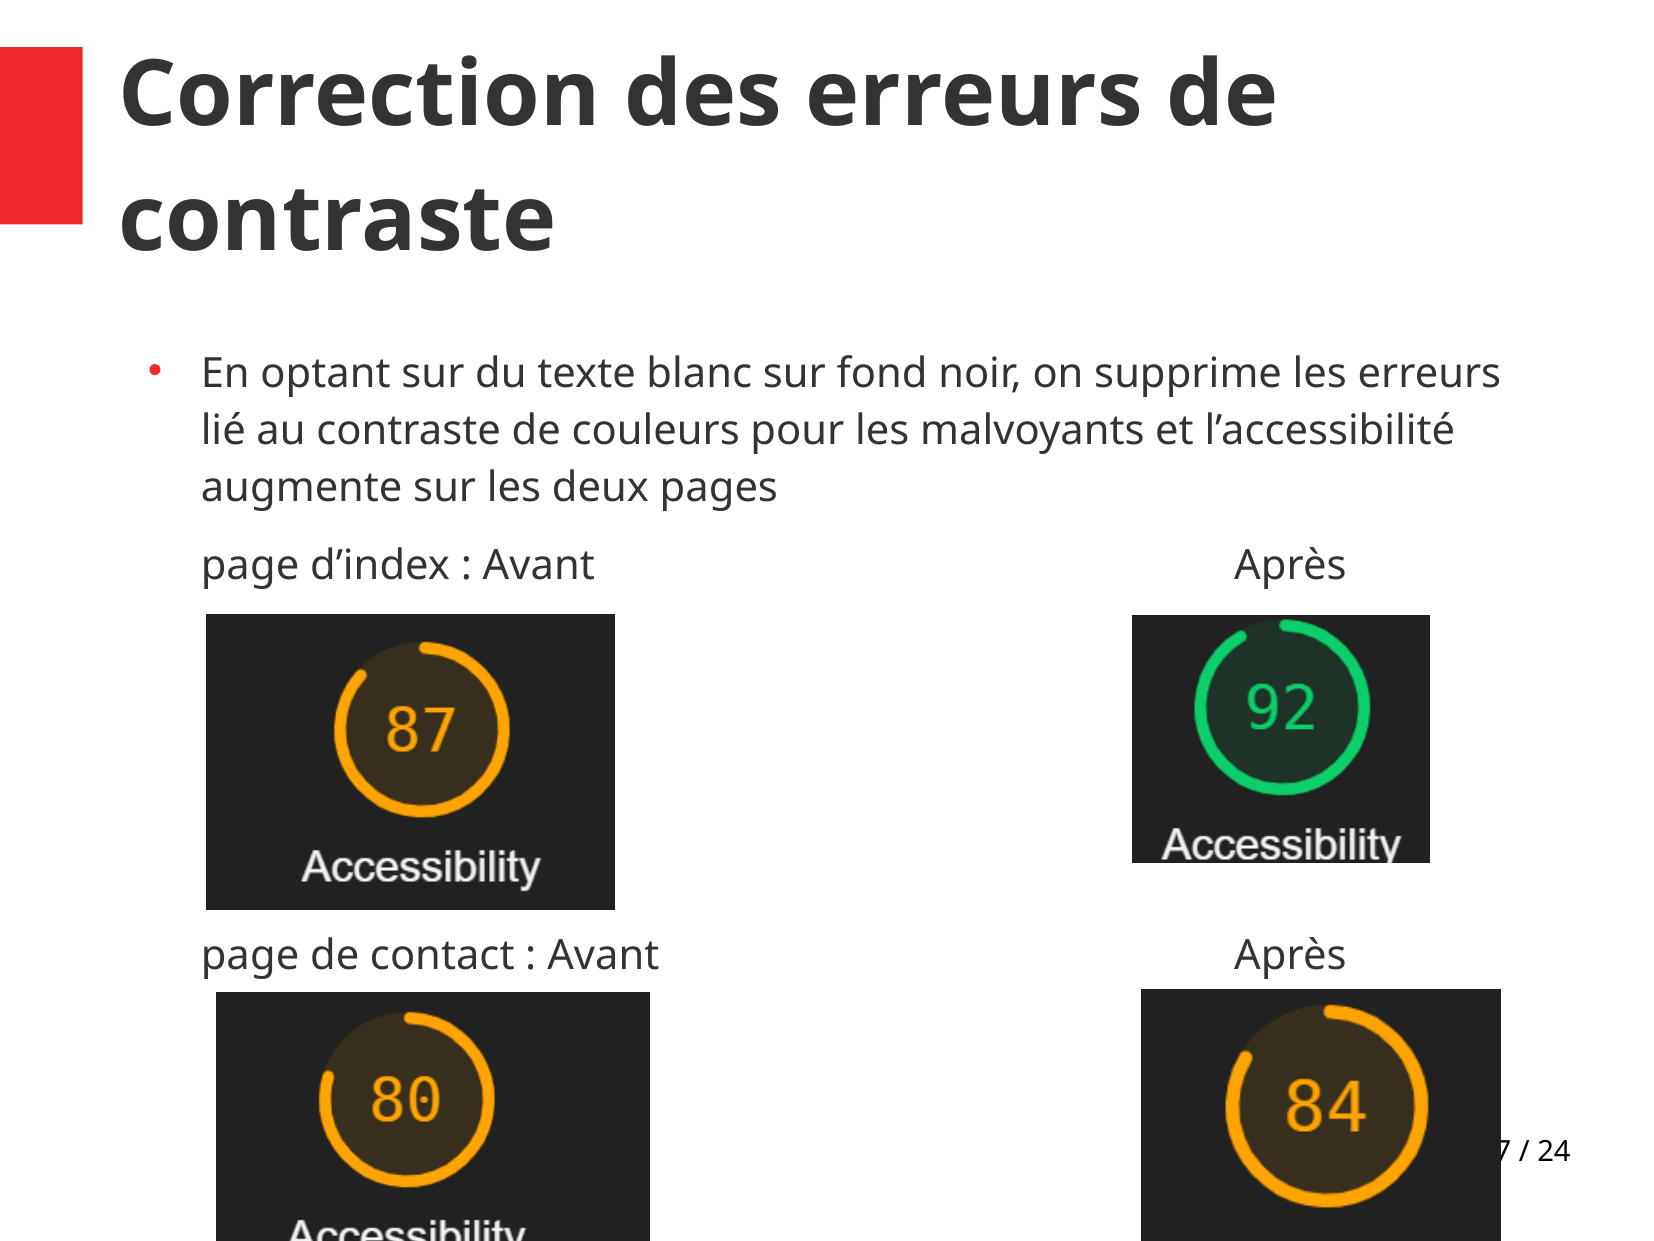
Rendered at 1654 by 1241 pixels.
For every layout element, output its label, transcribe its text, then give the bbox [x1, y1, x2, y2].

picture [206, 614, 615, 910]
title Correction des erreurs de contraste [118, 27, 1571, 278]
picture [1141, 989, 1501, 1241]
picture [1132, 615, 1430, 863]
picture [216, 992, 650, 1241]
list En optant sur du texte blanc sur fond noir, on supprime les erreurs lié au contraste de couleurs pour les malvoyants et l’accessibilité augmente sur les deux pages page d’index : Avant Après page de contact : Avant Après [129, 342, 1548, 1062]
